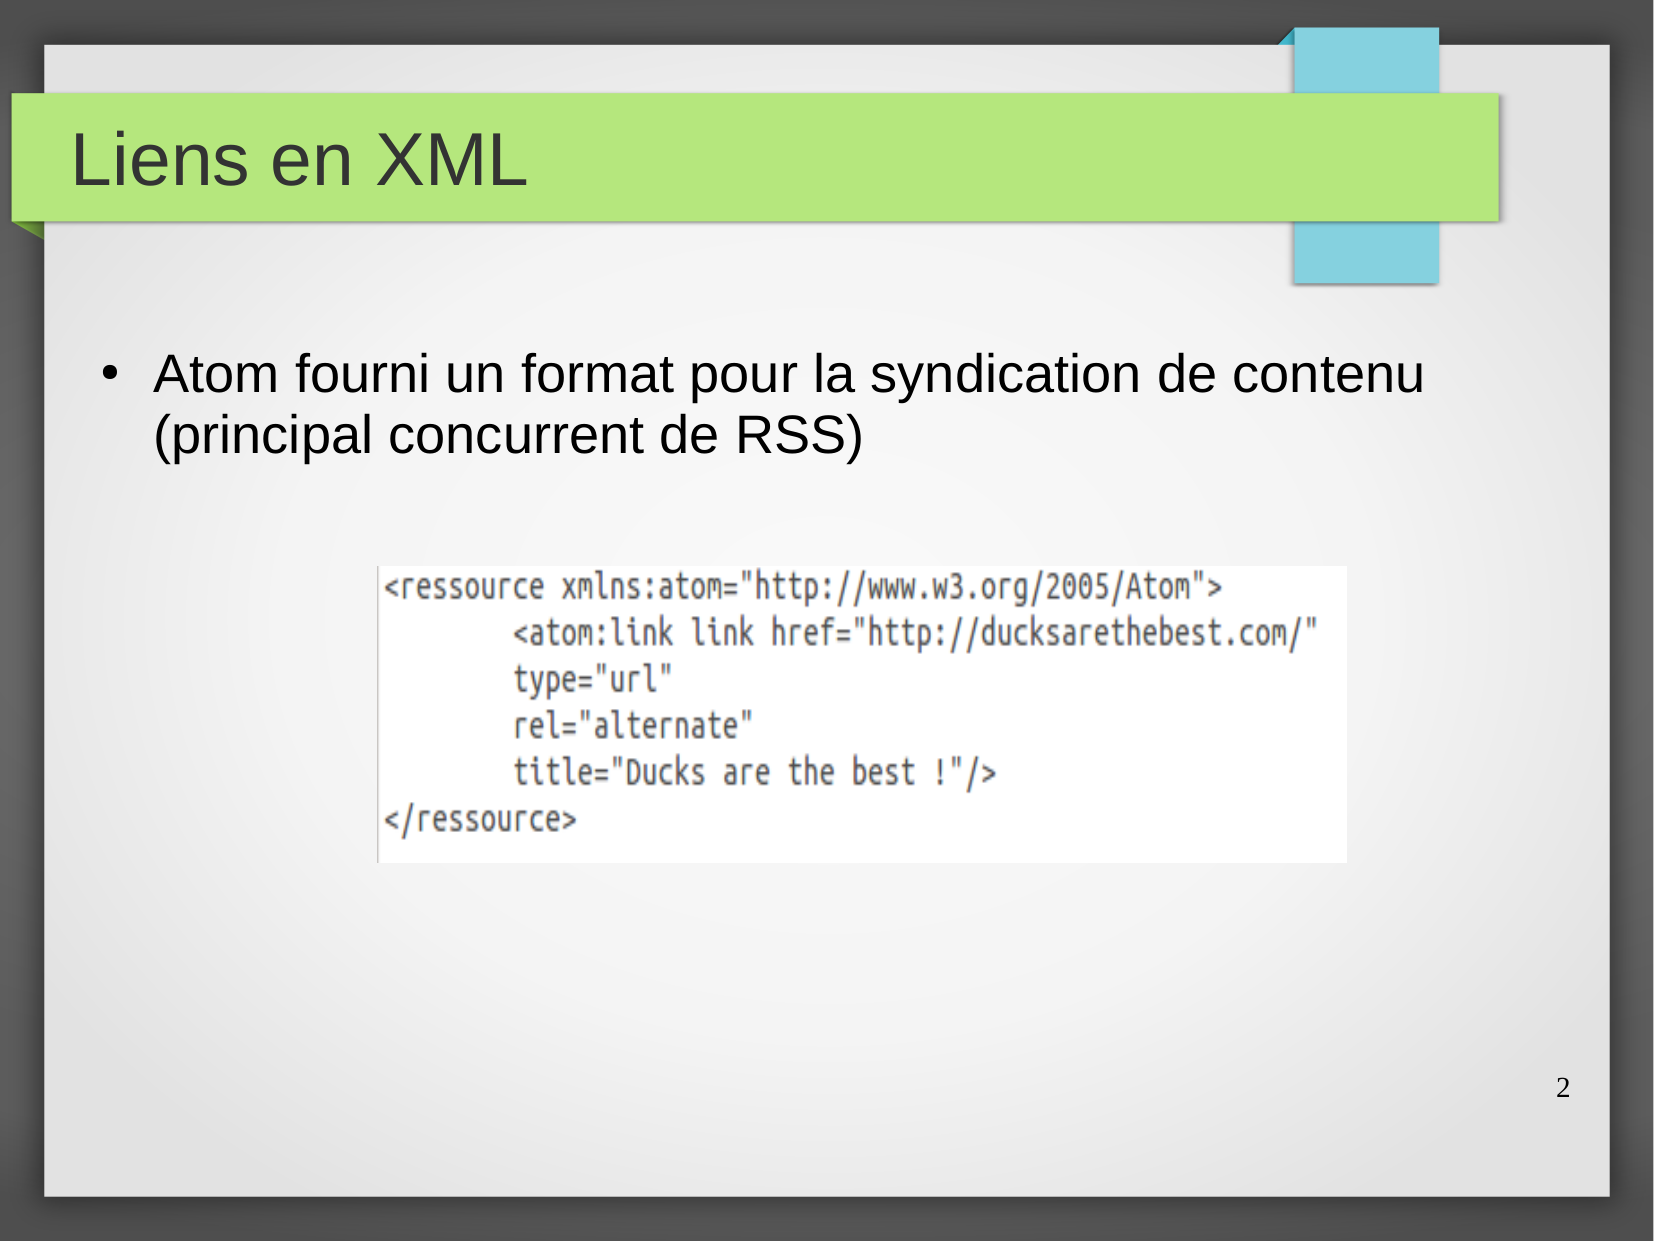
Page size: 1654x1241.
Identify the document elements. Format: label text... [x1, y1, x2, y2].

list Atom fourni un format pour la syndication de contenu (principal concurrent de RSS) [82, 343, 1538, 1063]
picture [0, 0, 1654, 1241]
title Liens en XML [70, 106, 1229, 213]
